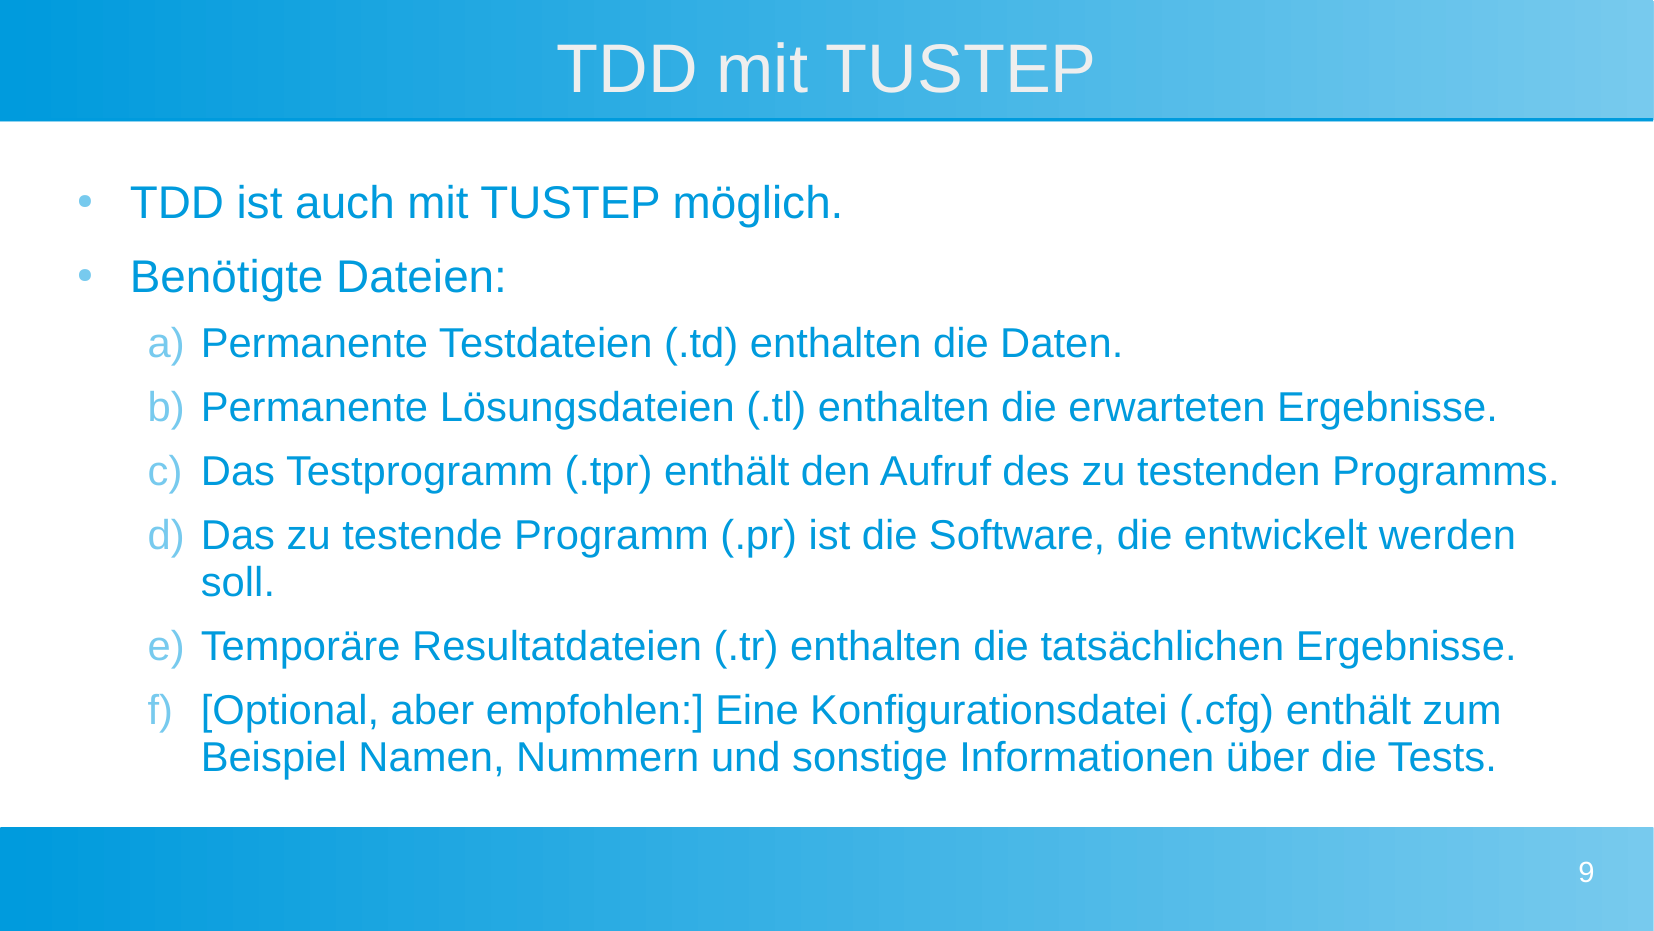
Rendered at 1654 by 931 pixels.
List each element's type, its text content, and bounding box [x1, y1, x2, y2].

title TDD mit TUSTEP [59, 29, 1595, 108]
list TDD ist auch mit TUSTEP möglich. Benötigte Dateien: Permanente Testdateien (.td) enthalten die Daten. Permanente Lösungsdateien (.tl) enthalten die erwarteten Ergebnisse. Das Testprogramm (.tpr) enthält den Aufruf des zu testenden Programms. Das zu testende Programm (.pr) ist die Software, die entwickelt werden soll. Temporäre Resultatdateien (.tr) enthalten die tatsächlichen Ergebnisse. [Optional, aber empfohlen:] Eine Konfigurationsdatei (.cfg) enthält zum Beispiel Namen, Nummern und sonstige Informationen über die Tests. [59, 177, 1595, 768]
